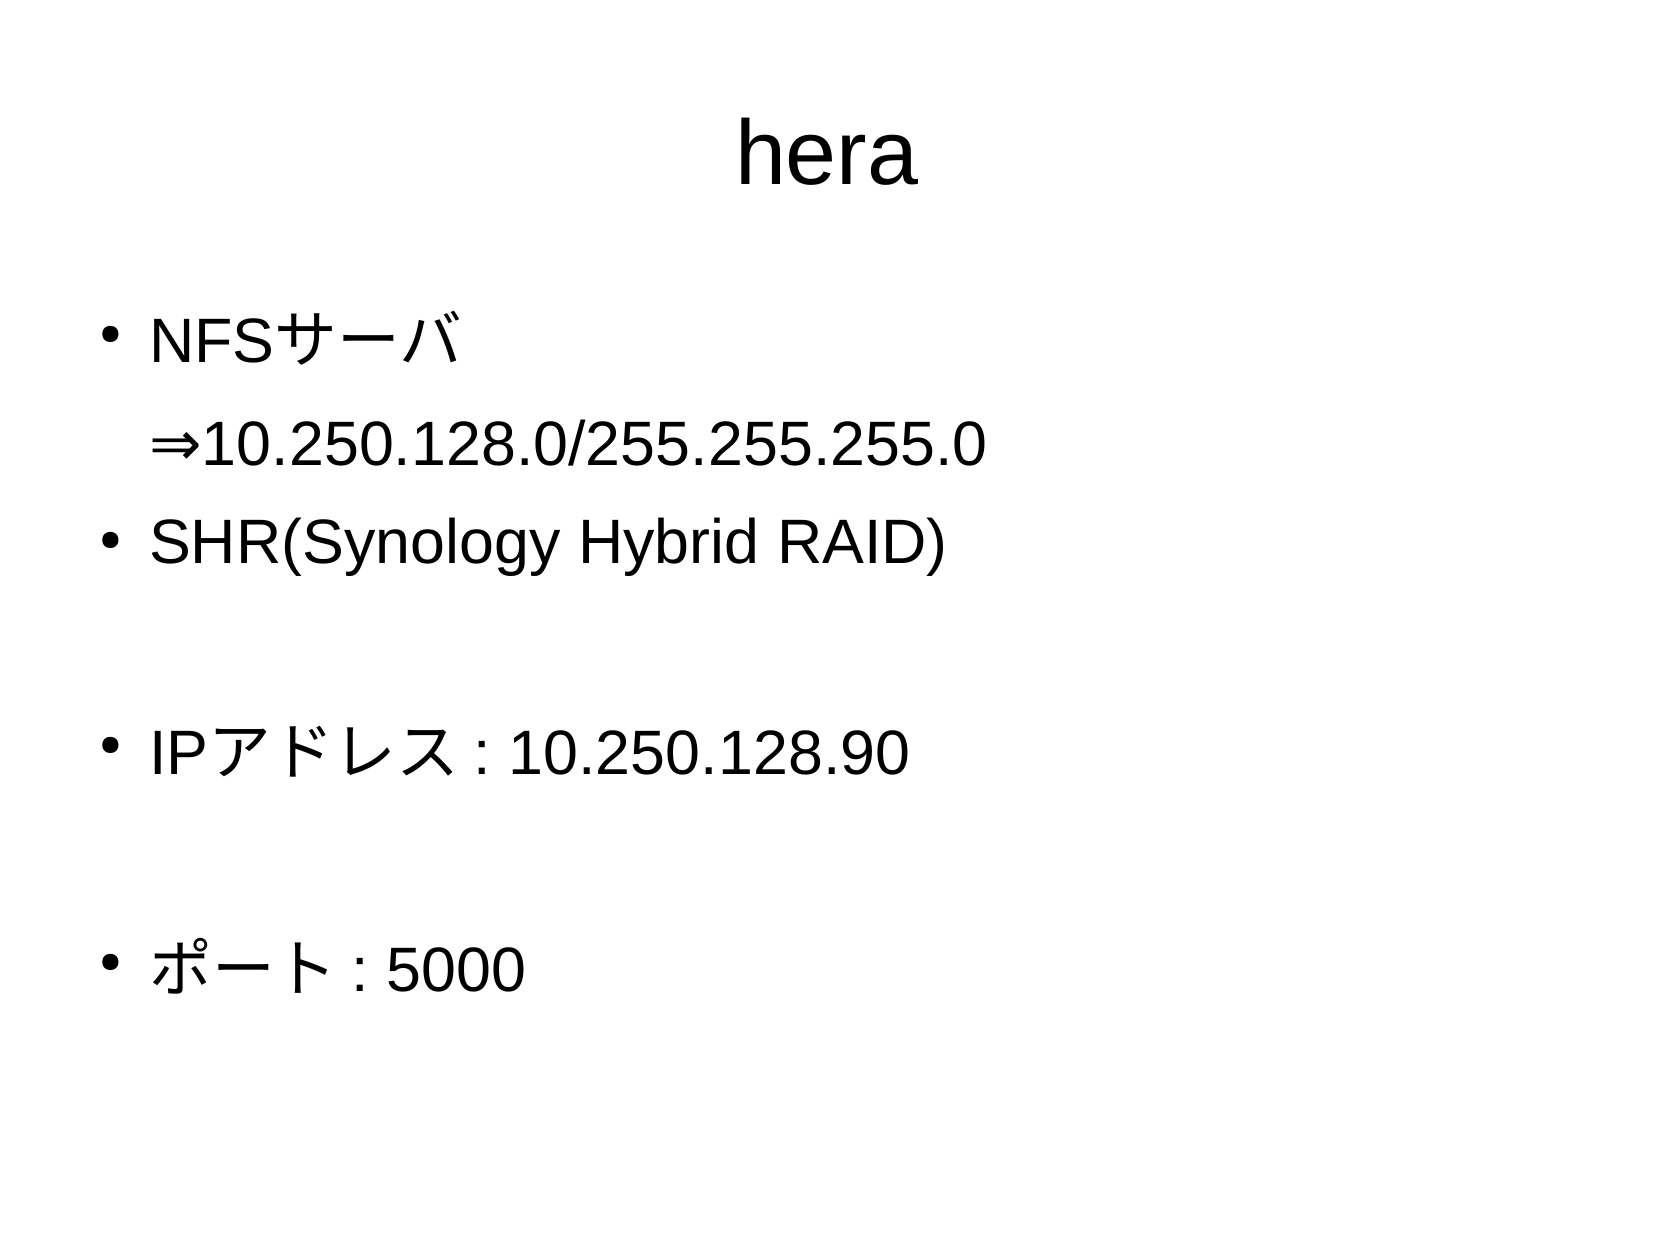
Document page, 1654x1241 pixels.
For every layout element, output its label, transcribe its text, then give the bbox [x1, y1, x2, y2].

title hera [82, 49, 1571, 257]
text_box [82, 290, 1571, 1010]
